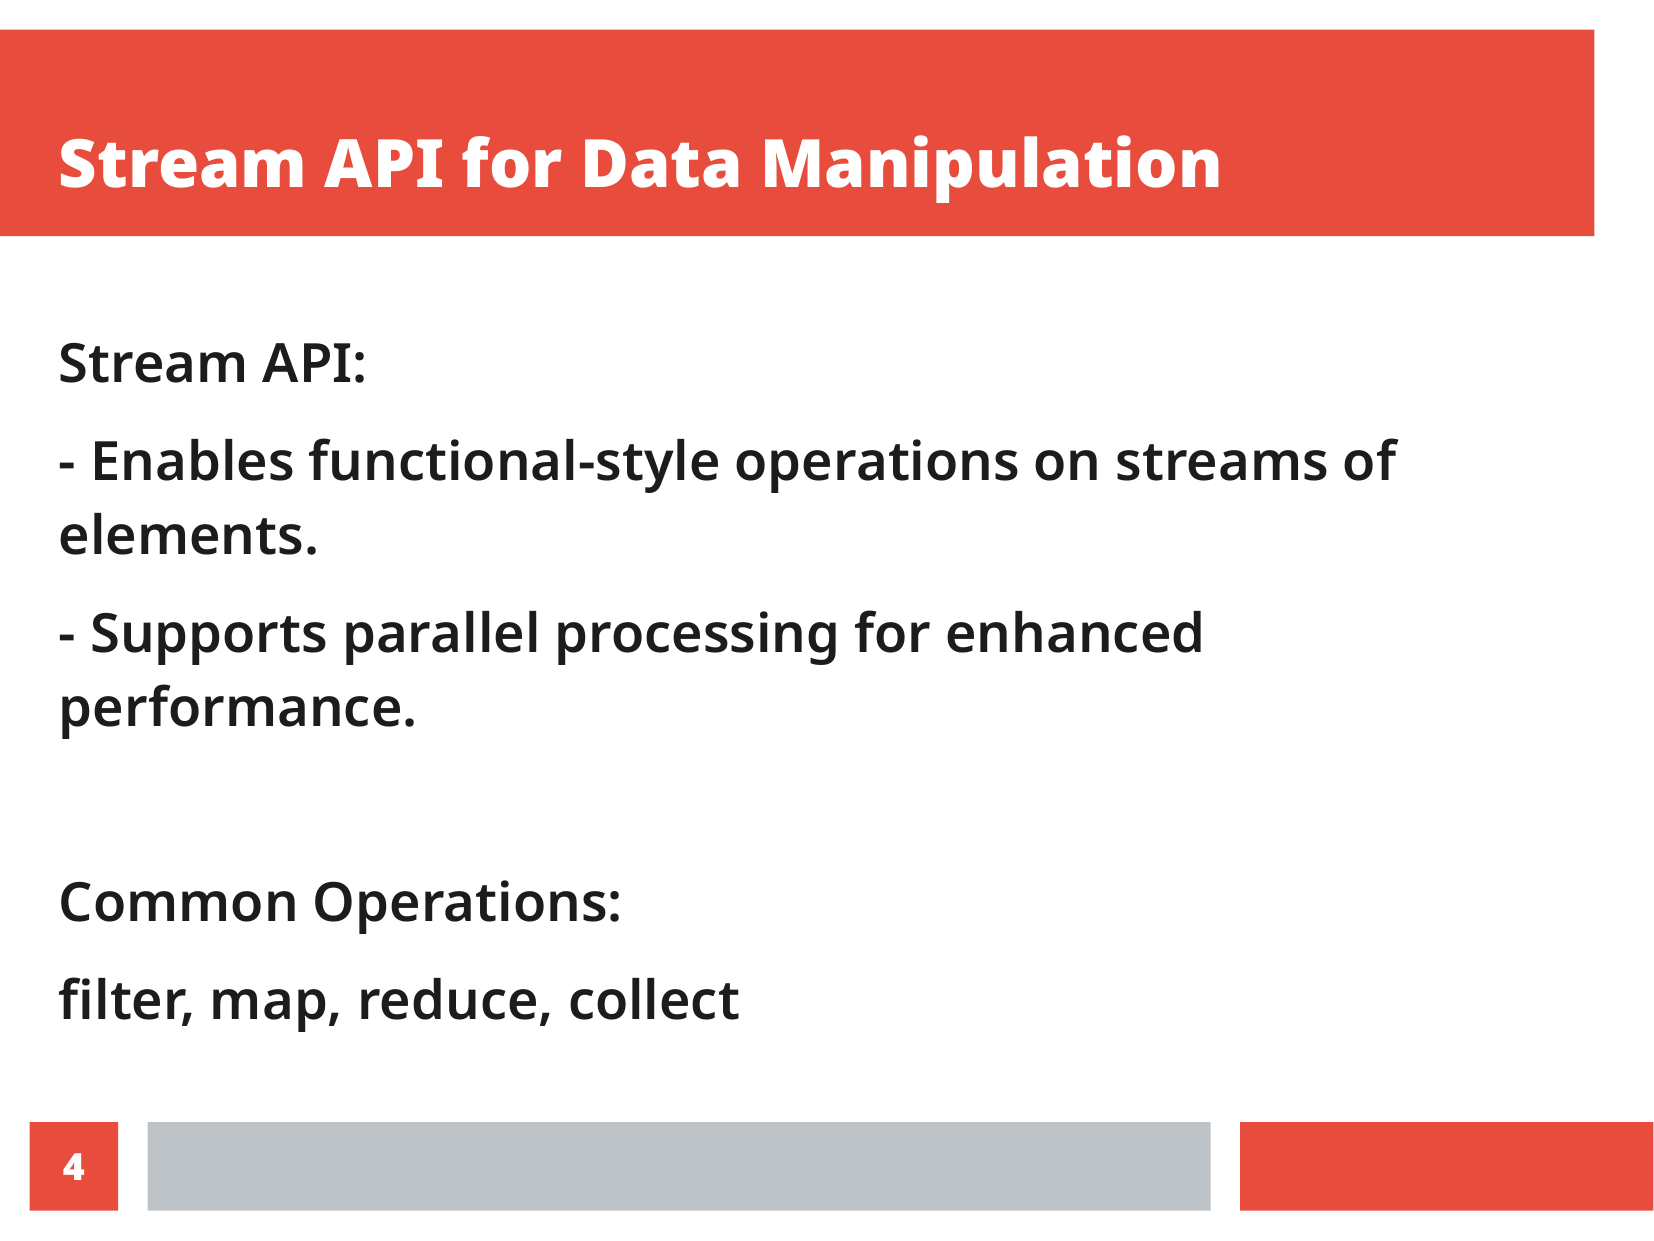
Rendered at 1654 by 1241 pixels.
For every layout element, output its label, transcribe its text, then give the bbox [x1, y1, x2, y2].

list Stream API: - Enables functional-style operations on streams of elements. - Supports parallel processing for enhanced performance. Common Operations: filter, map, reduce, collect [59, 324, 1565, 1093]
title Stream API for Data Manipulation [59, 59, 1595, 207]
